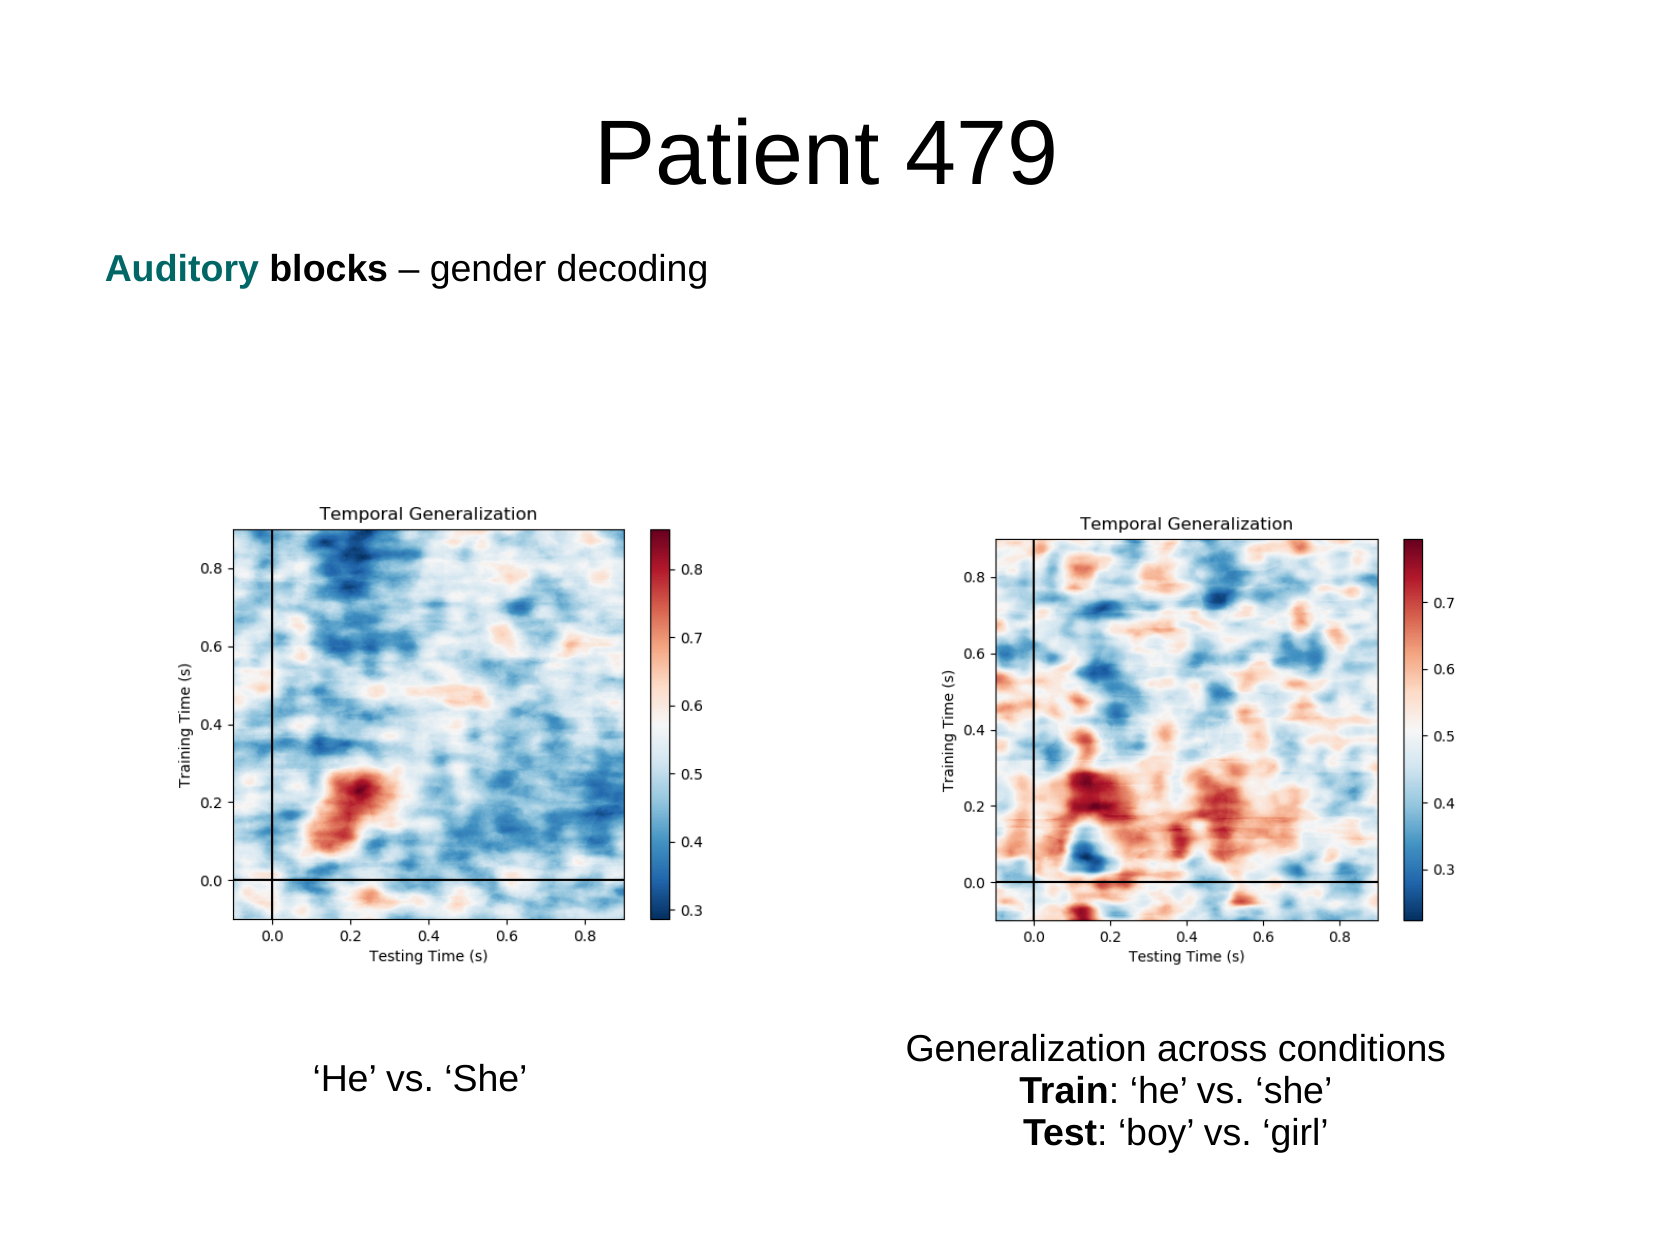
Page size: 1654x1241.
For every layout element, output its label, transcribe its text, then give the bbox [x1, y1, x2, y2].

title Patient 479 [82, 49, 1571, 257]
text_box Generalization across conditions Train: ‘he’ vs. ‘she’ Test: ‘boy’ vs. ‘girl’ [890, 1020, 1461, 1233]
text_box Auditory blocks – gender decoding [90, 240, 871, 339]
picture [120, 468, 796, 976]
picture [885, 479, 1546, 976]
text_box ‘He’ vs. ‘She’ [135, 1050, 706, 1149]
